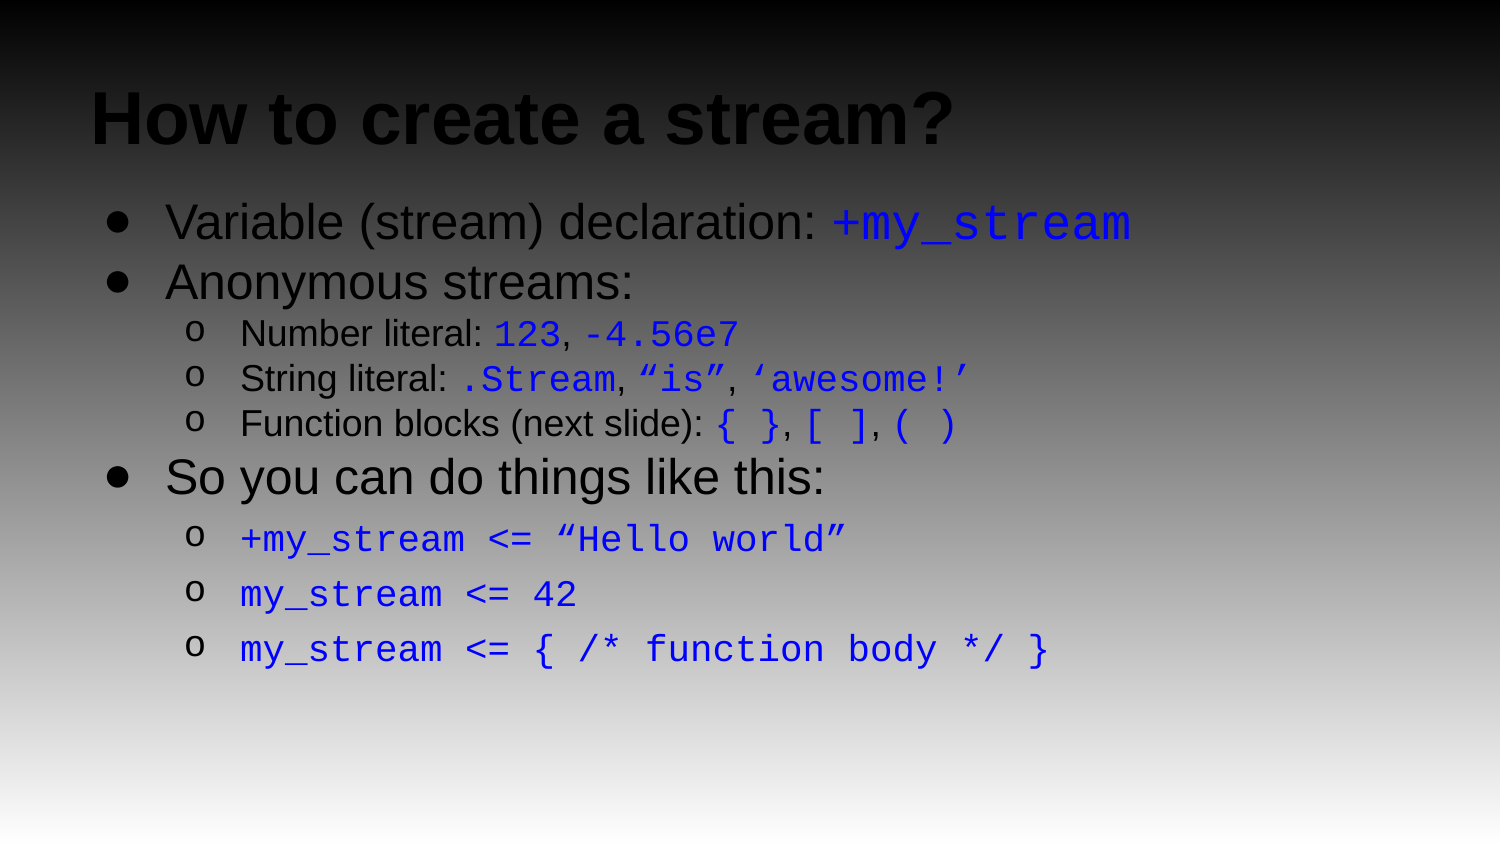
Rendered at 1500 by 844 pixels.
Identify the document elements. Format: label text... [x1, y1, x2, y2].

title How to create a stream? [75, 33, 1425, 174]
list Variable (stream) declaration: +my_stream Anonymous streams: Number literal: 123, -4.56e7 String literal: .Stream, “is”, ‘awesome!’ Function blocks (next slide): { }, [ ], ( ) So you can do things like this: +my_stream <= “Hello world” my_stream <= 42 my_stream <= { /* function body */ } [75, 174, 1425, 786]
